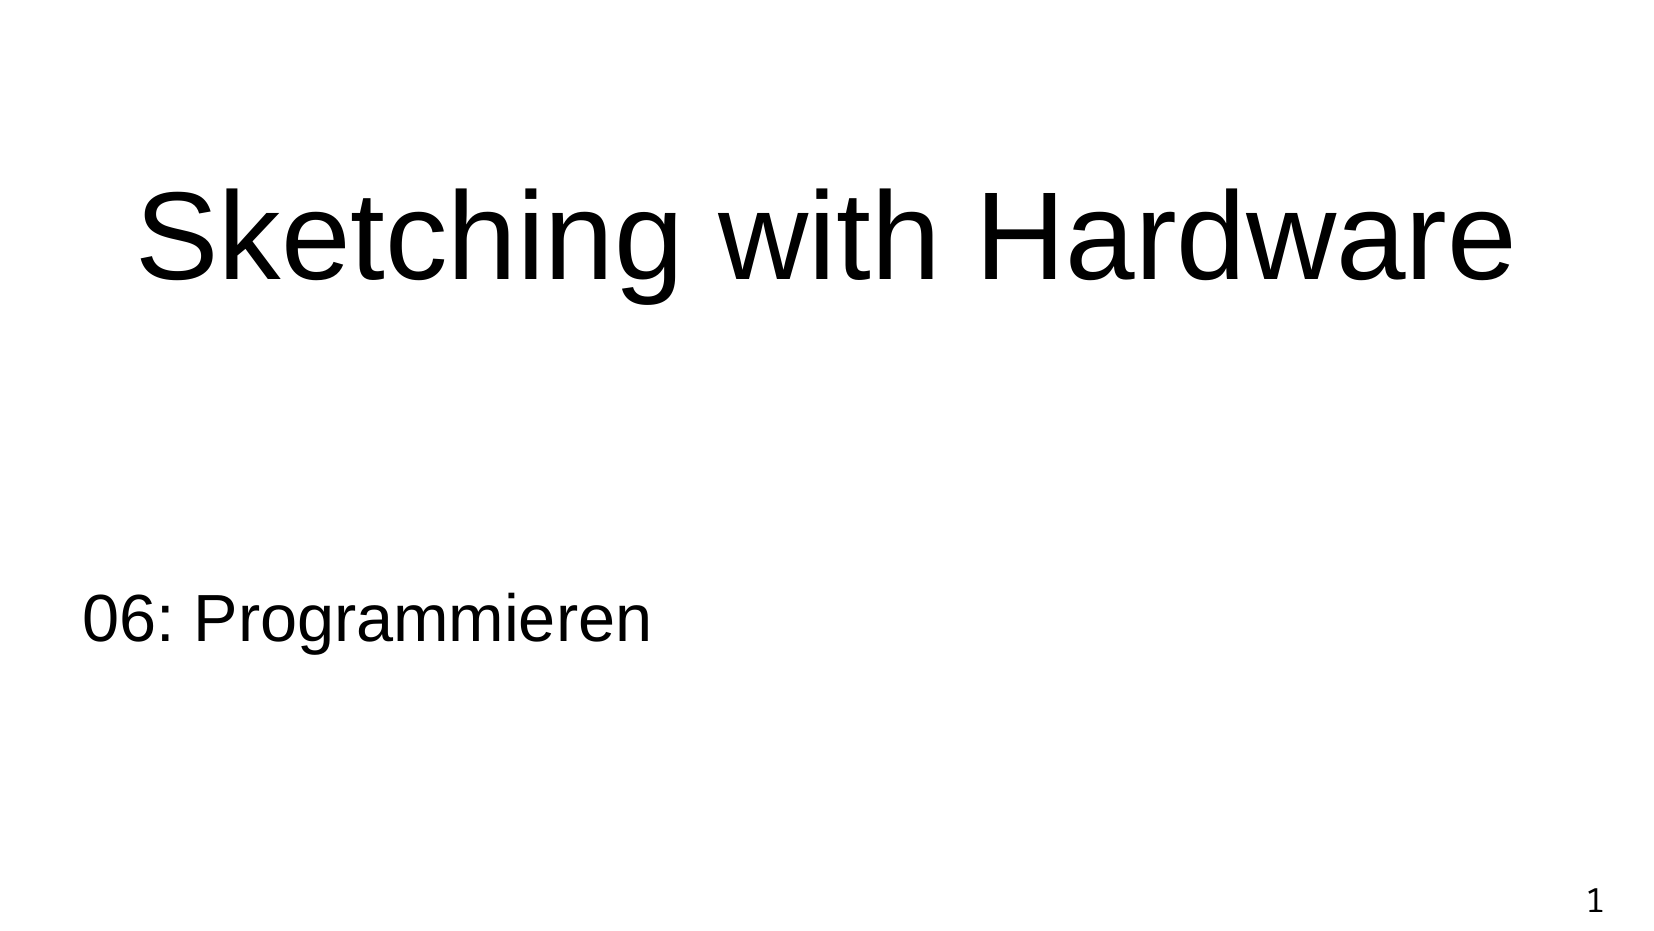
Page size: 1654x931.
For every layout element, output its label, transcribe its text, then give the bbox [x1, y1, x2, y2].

title Sketching with Hardware [82, 37, 1571, 436]
subtitle 06: Programmieren [82, 480, 1571, 758]
